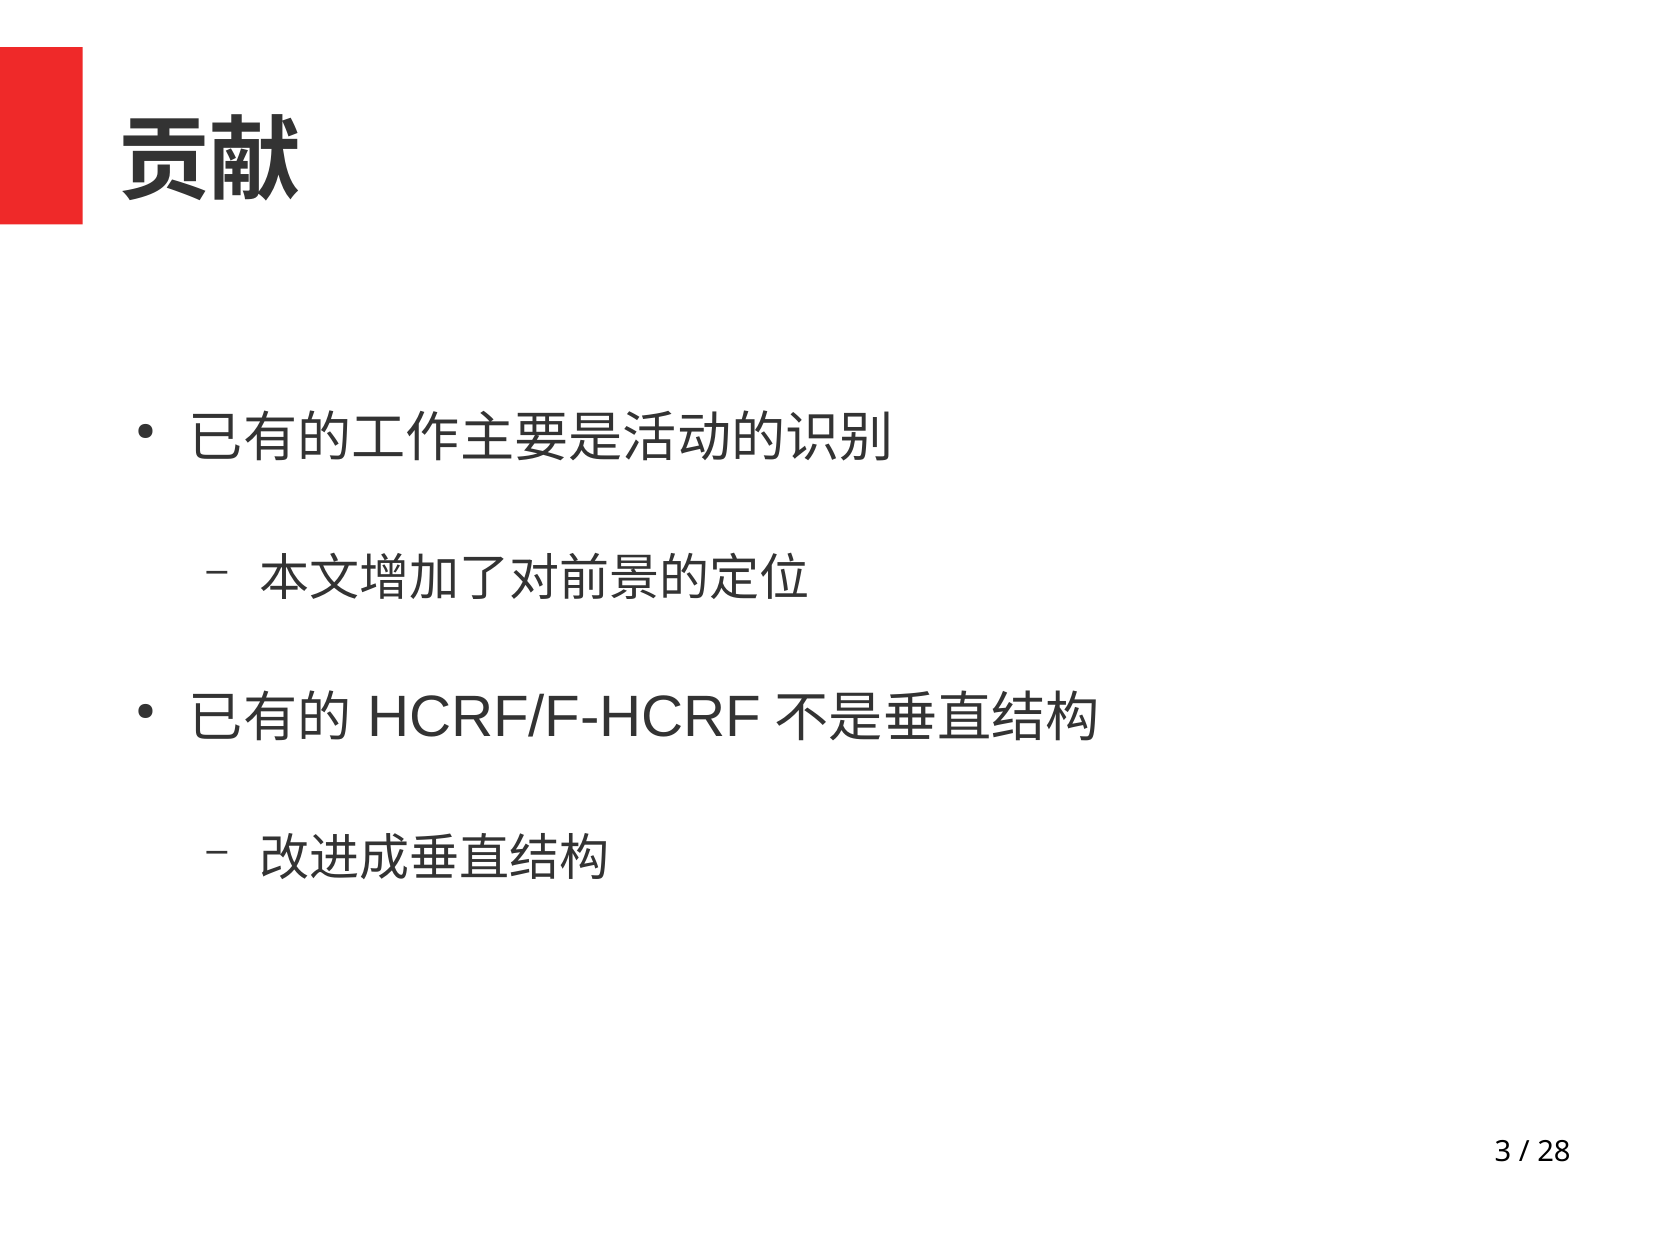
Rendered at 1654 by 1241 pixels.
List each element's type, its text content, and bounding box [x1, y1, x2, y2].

title 贡献 [118, 49, 1571, 257]
list 已有的工作主要是活动的识别 本文增加了对前景的定位 已有的HCRF/F-HCRF不是垂直结构 改进成垂直结构 [118, 354, 1536, 1074]
